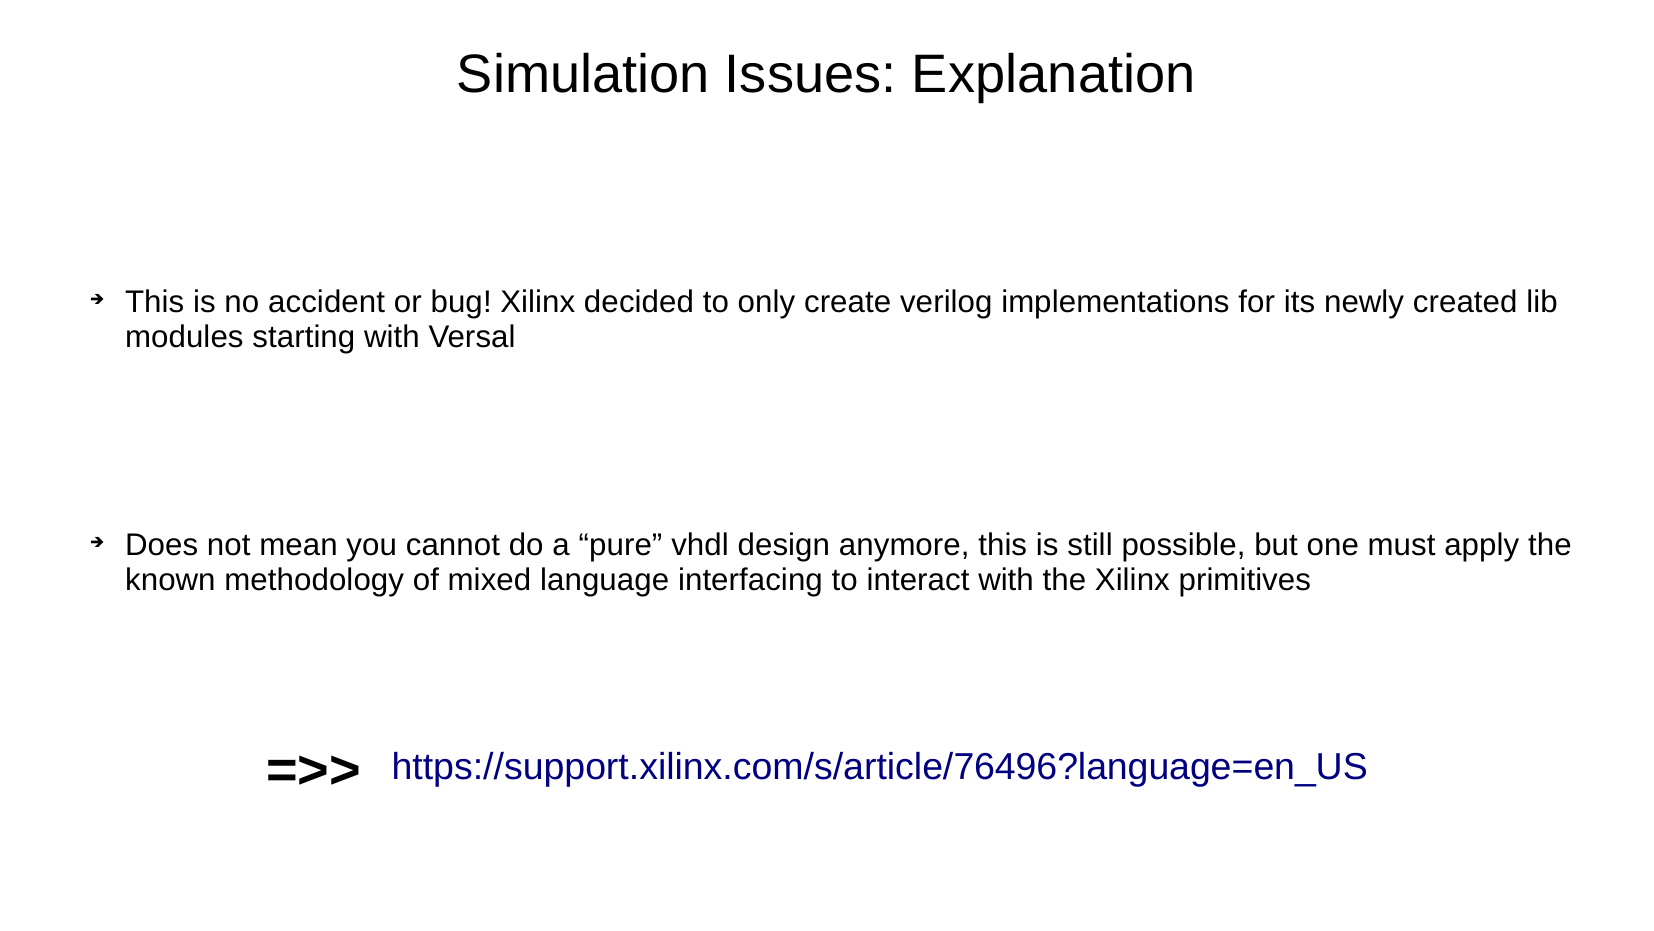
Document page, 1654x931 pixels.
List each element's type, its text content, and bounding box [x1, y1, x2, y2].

text_box This is no accident or bug! Xilinx decided to only create verilog implementations for its newly created lib modules starting with Versal Does not mean you cannot do a “pure” vhdl design anymore, this is still possible, but one must apply the known methodology of mixed language interfacing to interact with the Xilinx primitives [75, 242, 1621, 639]
text_box =>> [251, 732, 447, 822]
text_box https://support.xilinx.com/s/article/76496?language=en_US [376, 737, 1457, 837]
title Simulation Issues: Explanation [82, 0, 1571, 152]
